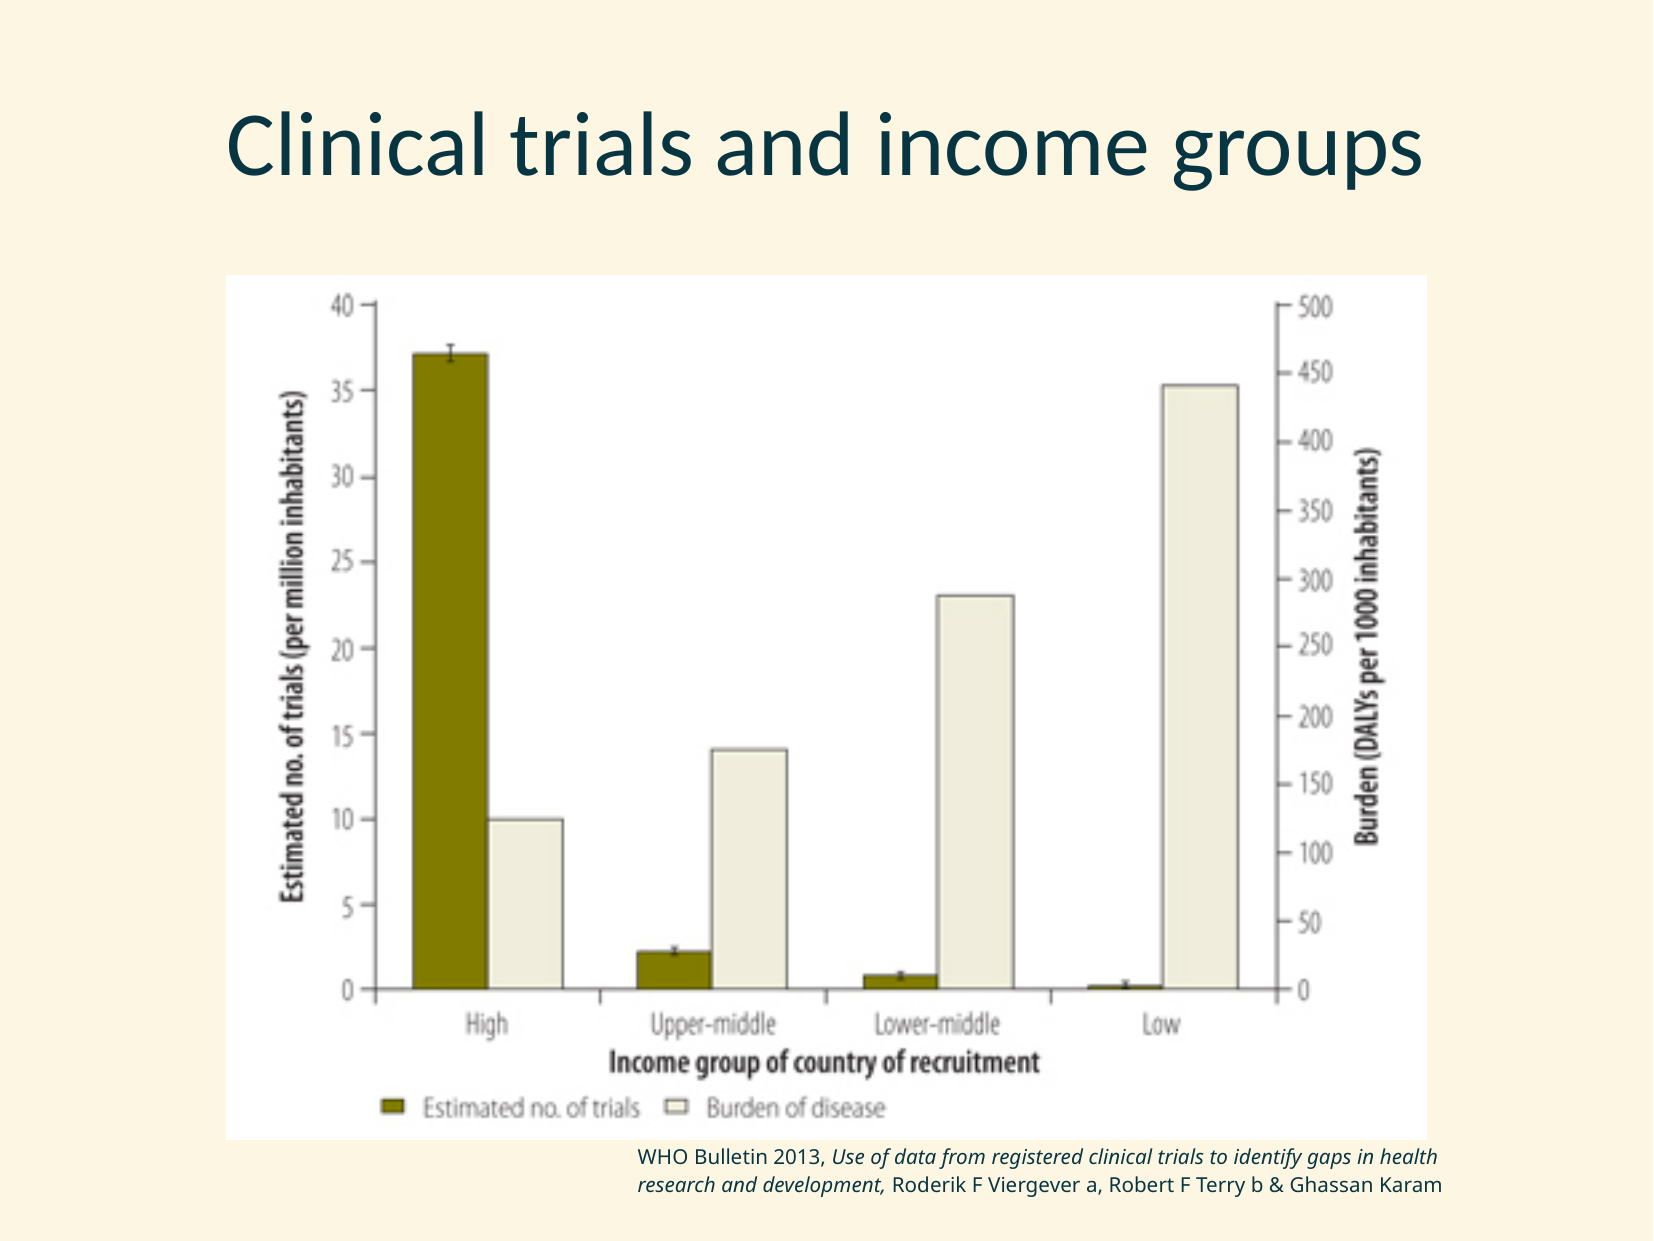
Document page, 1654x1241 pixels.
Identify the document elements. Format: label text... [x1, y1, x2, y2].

list WHO Bulletin 2013, Use of data from registered clinical trials to identify gaps in health research and development, Roderik F Viergever a, Robert F Terry b & Ghassan Karam [637, 1142, 1501, 1201]
title Clinical trials and income groups [82, 49, 1571, 257]
picture [226, 275, 1427, 1141]
